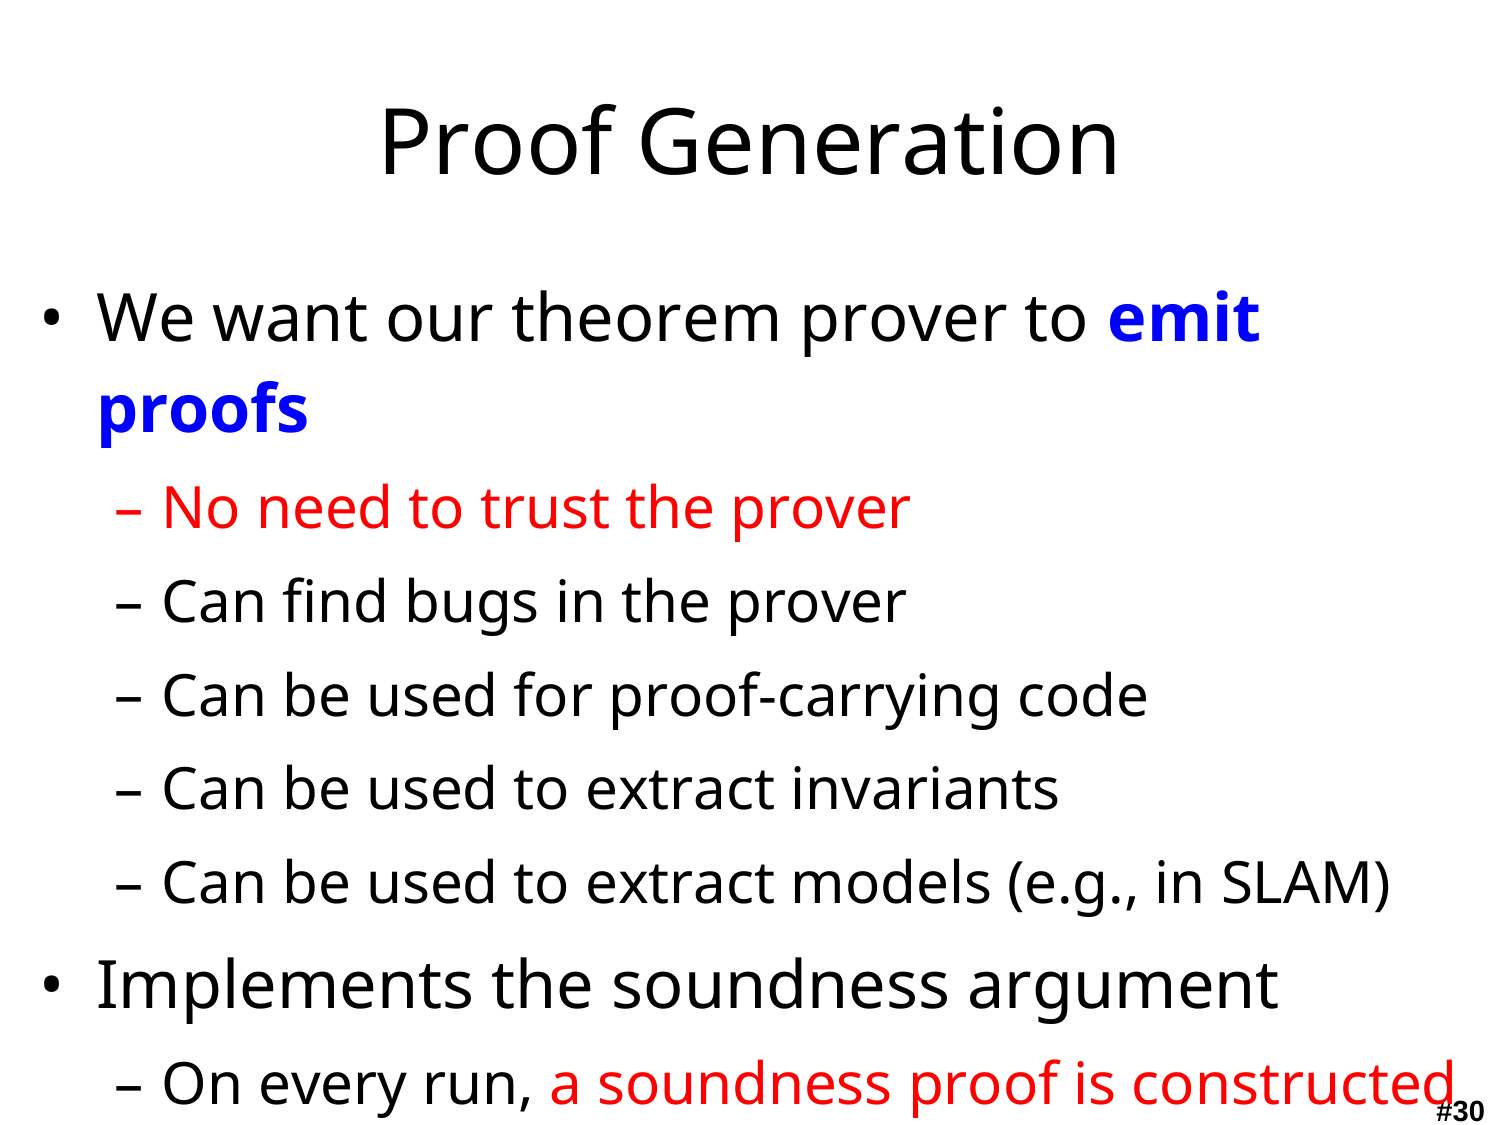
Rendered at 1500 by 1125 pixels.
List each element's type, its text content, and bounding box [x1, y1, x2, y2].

list We want our theorem prover to emit proofs No need to trust the prover Can find bugs in the prover Can be used for proof-carrying code Can be used to extract invariants Can be used to extract models (e.g., in SLAM) Implements the soundness argument On every run, a soundness proof is constructed [24, 262, 1476, 1101]
title Proof Generation [24, 45, 1476, 233]
